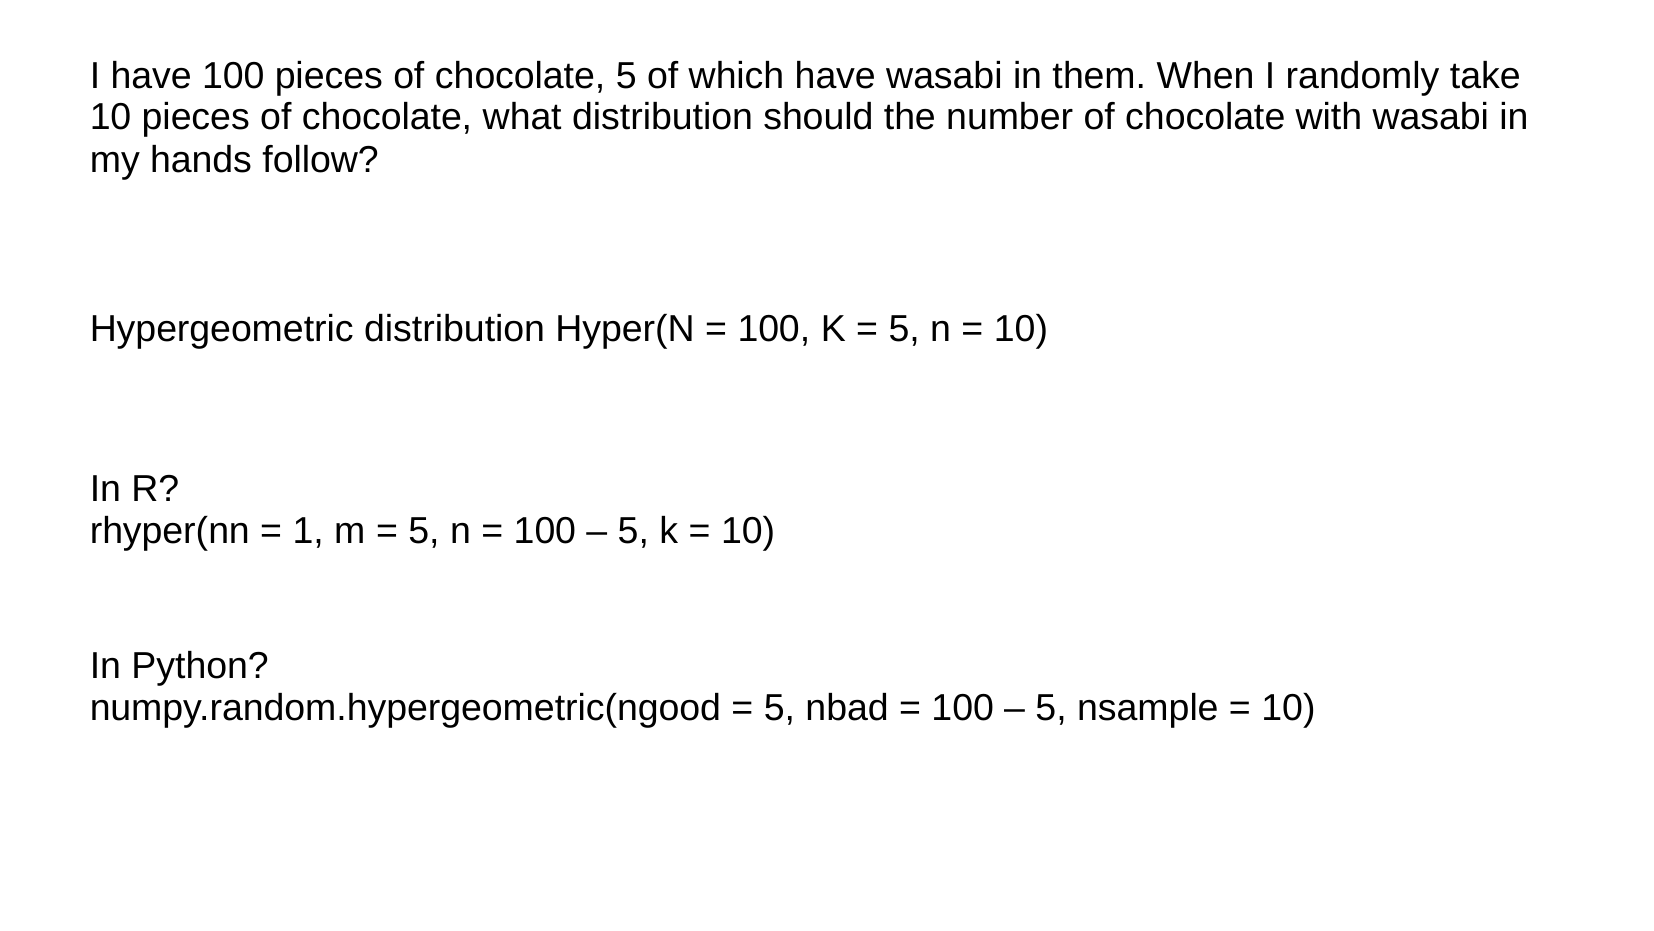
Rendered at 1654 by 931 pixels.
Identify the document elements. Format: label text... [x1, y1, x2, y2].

text_box Hypergeometric distribution Hyper(N = 100, K = 5, n = 10) [75, 300, 1276, 357]
text_box In Python? numpy.random.hypergeometric(ngood = 5, nbad = 100 – 5, nsample = 10) [75, 637, 1576, 737]
text_box I have 100 pieces of chocolate, 5 of which have wasabi in them. When I randomly take 10 pieces of chocolate, what distribution should the number of chocolate with wasabi in my hands follow? [75, 46, 1576, 188]
text_box In R? rhyper(nn = 1, m = 5, n = 100 – 5, k = 10) [75, 460, 1576, 559]
